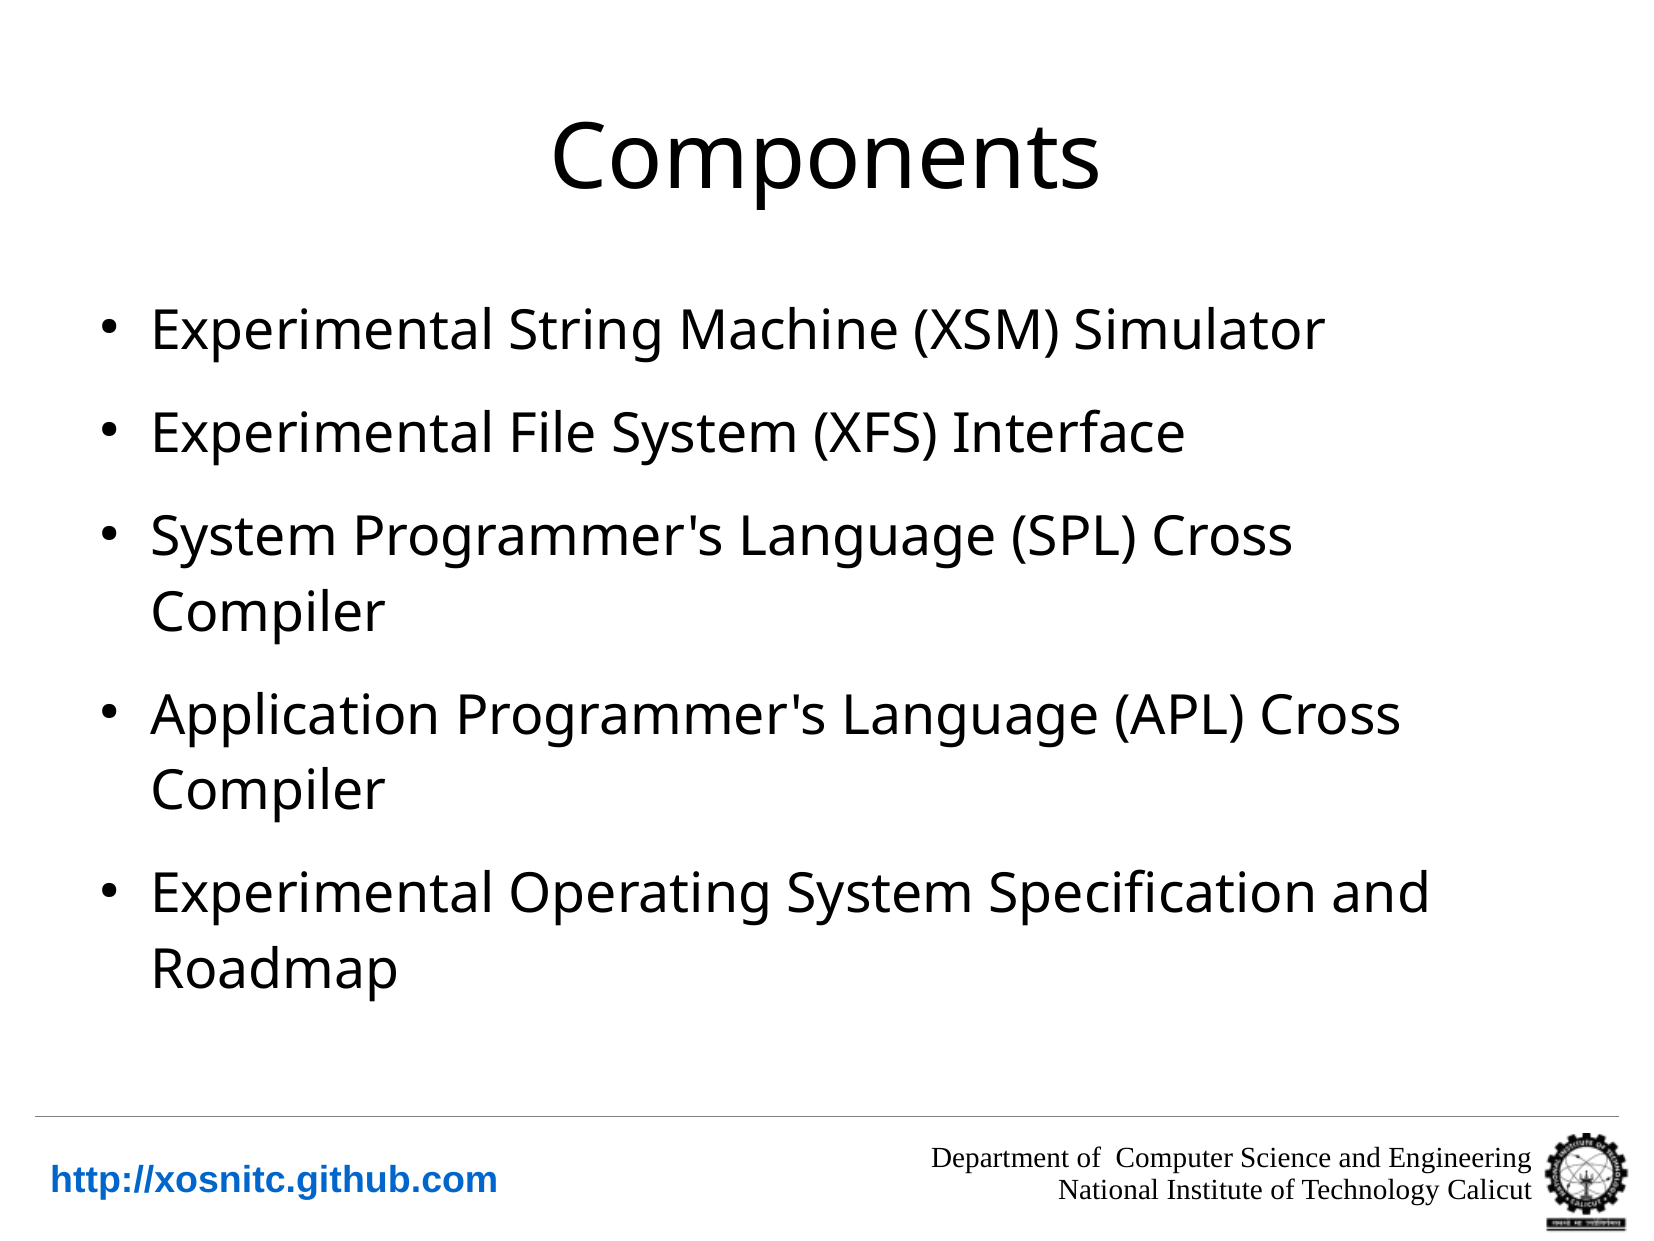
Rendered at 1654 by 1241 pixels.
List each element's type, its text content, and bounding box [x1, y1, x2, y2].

title Components [82, 49, 1571, 257]
picture [1542, 1133, 1630, 1234]
list Experimental String Machine (XSM) Simulator Experimental File System (XFS) Interface System Programmer's Language (SPL) Cross Compiler Application Programmer's Language (APL) Cross Compiler Experimental Operating System Specification and Roadmap [82, 290, 1538, 1010]
